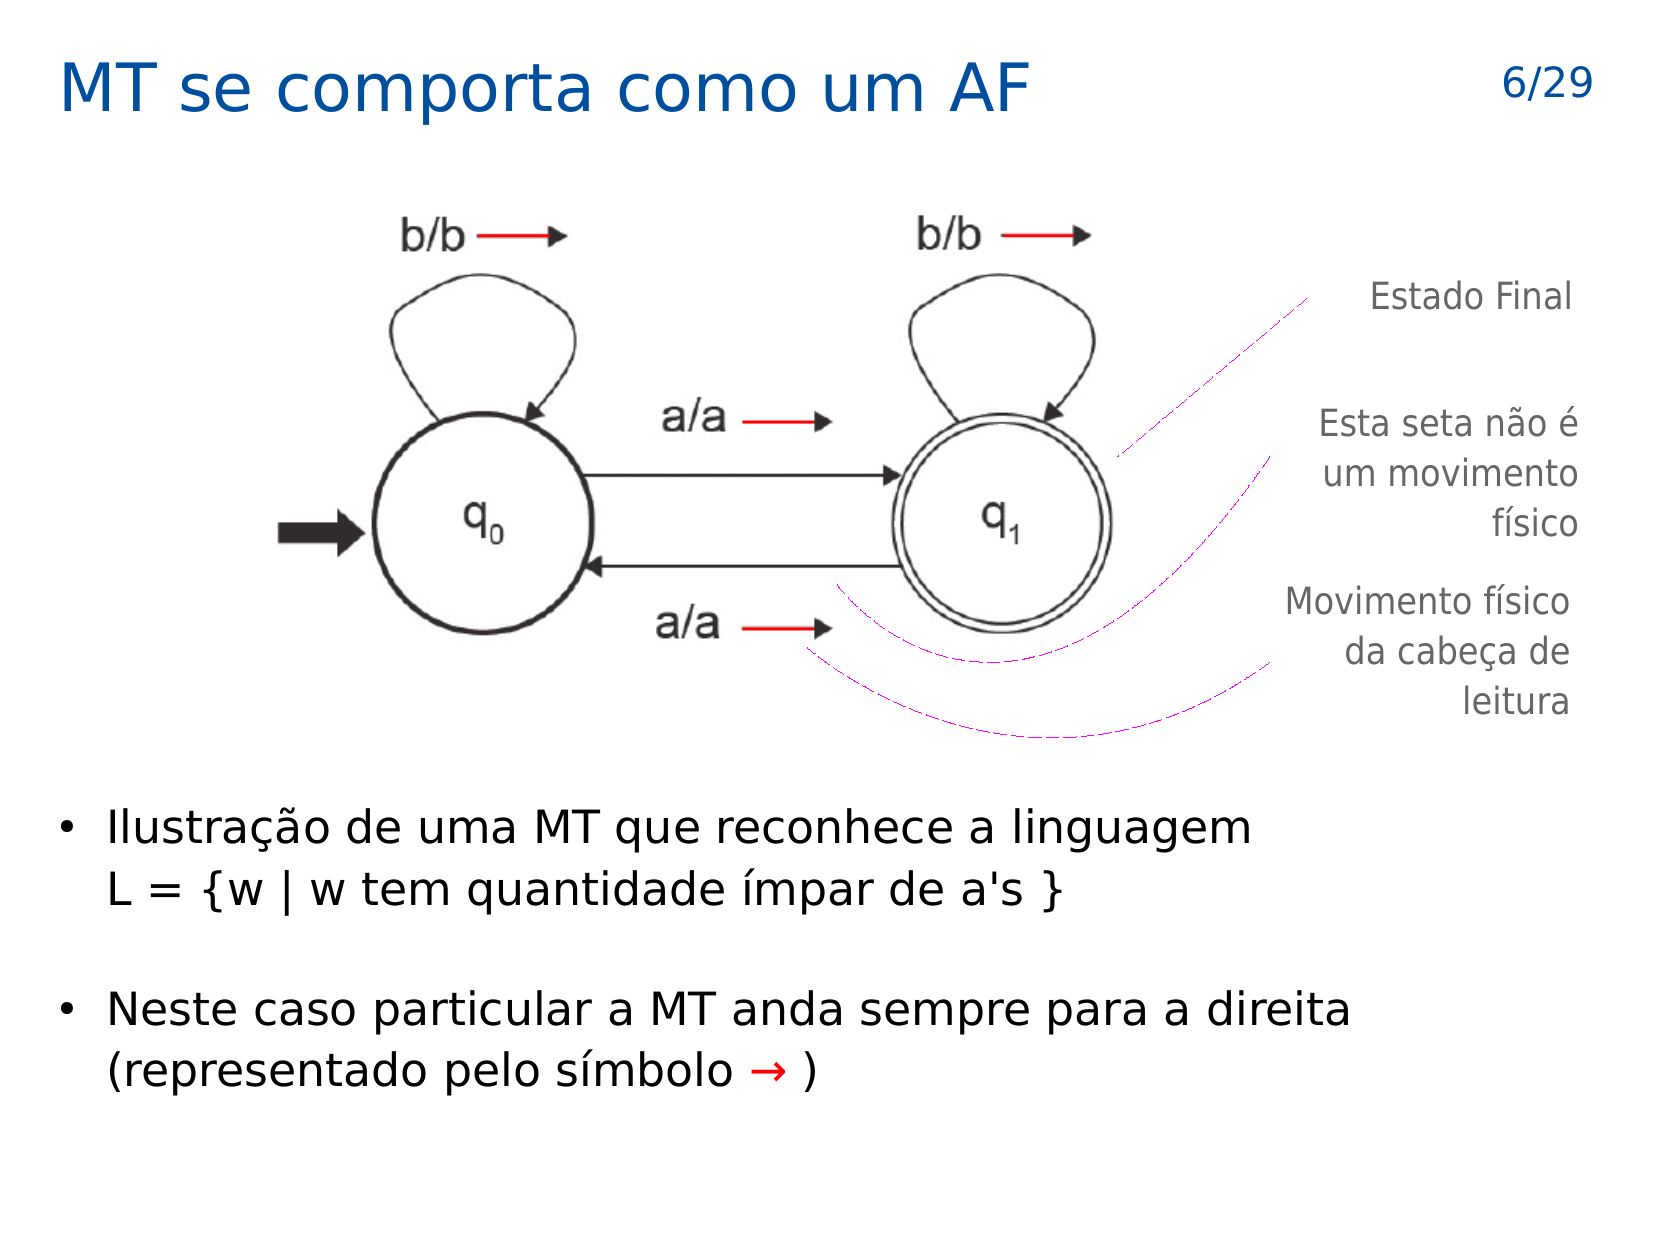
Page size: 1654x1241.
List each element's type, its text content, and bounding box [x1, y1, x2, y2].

text_box Esta seta não é um movimento físico [1242, 387, 1595, 553]
list Ilustração de uma MT que reconhece a linguagem L = {w | w tem quantidade ímpar de a's } Neste caso particular a MT anda sempre para a direita (representado pelo símbolo → ) [59, 793, 1595, 1182]
text_box Movimento físico da cabeça de leitura [1269, 565, 1595, 781]
text_box Estado Final [1354, 260, 1589, 326]
picture [275, 203, 1118, 648]
title MT se comporta como um AF [59, 29, 1625, 148]
